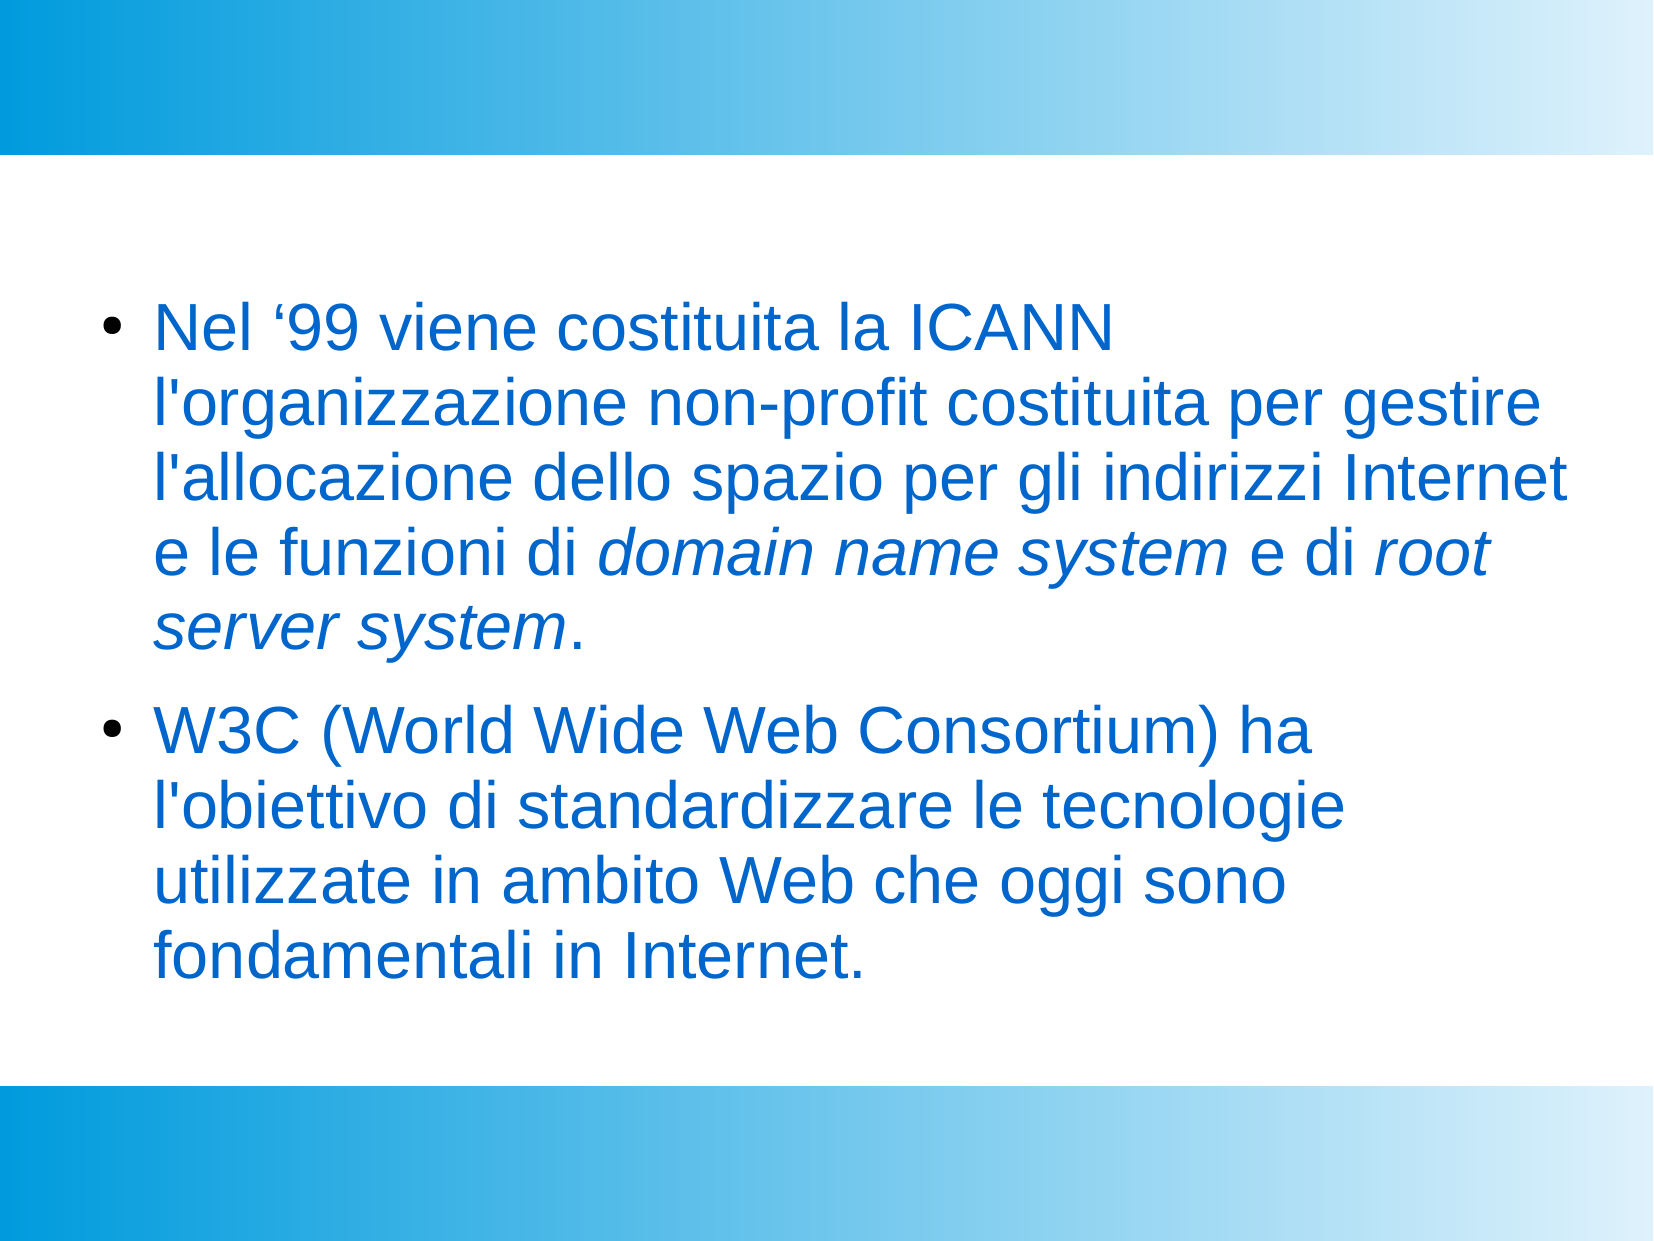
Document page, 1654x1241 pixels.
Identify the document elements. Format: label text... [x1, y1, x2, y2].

list Nel ‘99 viene costituita la ICANN l'organizzazione non-profit costituita per gestire l'allocazione dello spazio per gli indirizzi Internet e le funzioni di domain name system e di root server system. W3C (World Wide Web Consortium) ha l'obiettivo di standardizzare le tecnologie utilizzate in ambito Web che oggi sono fondamentali in Internet. [82, 290, 1571, 1010]
